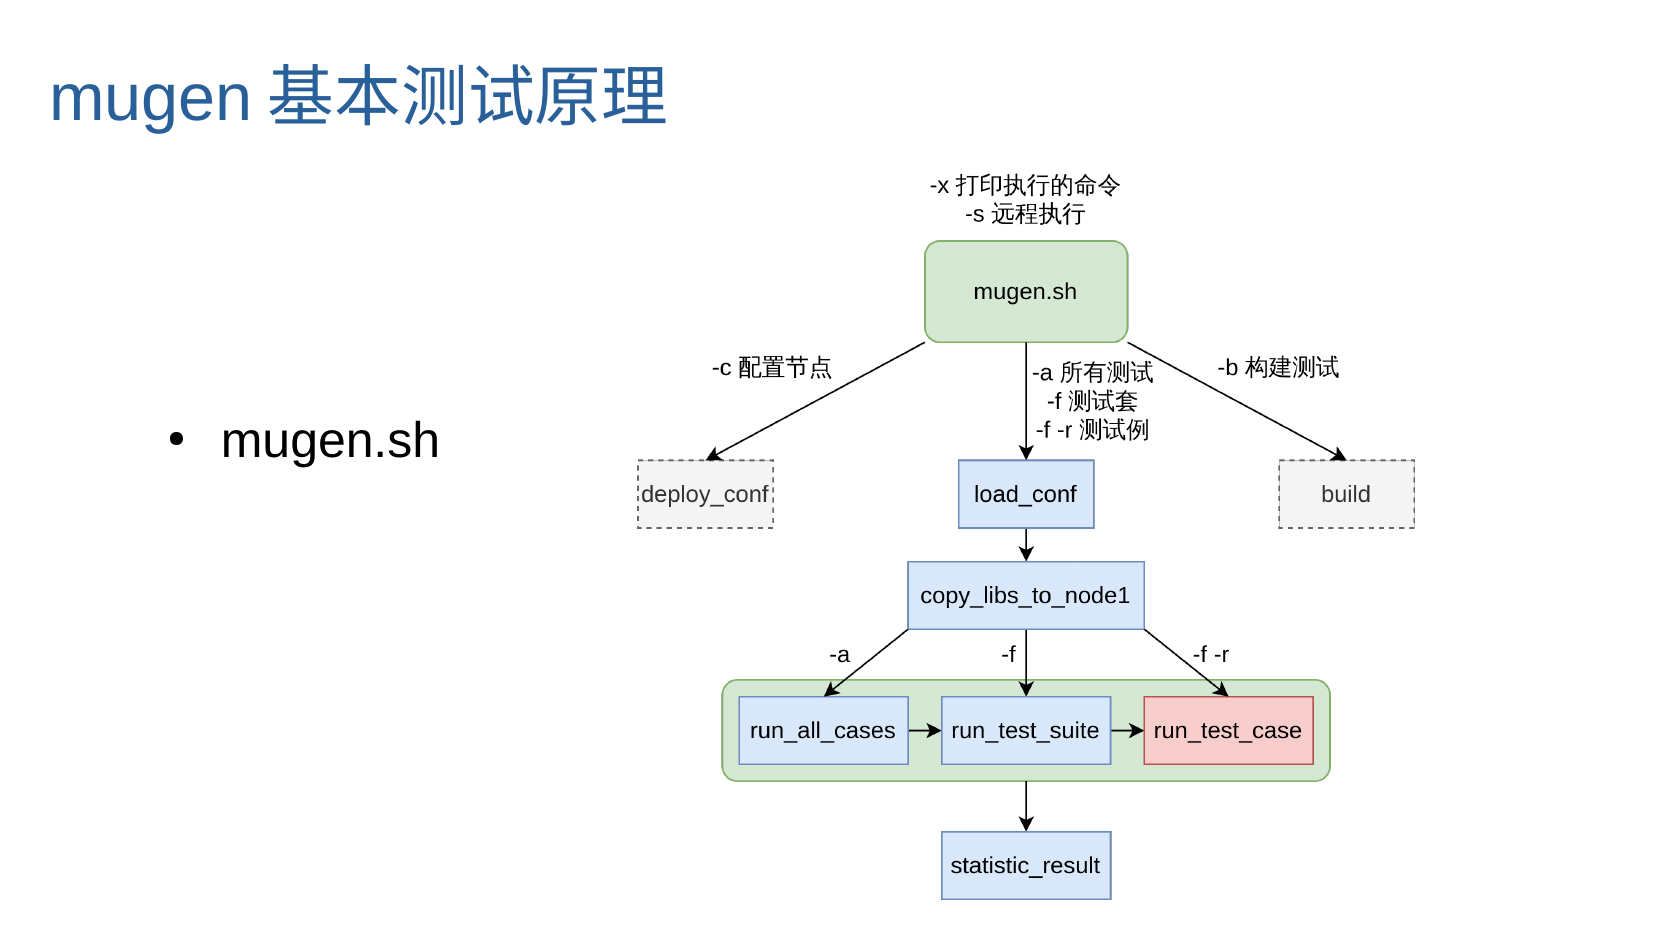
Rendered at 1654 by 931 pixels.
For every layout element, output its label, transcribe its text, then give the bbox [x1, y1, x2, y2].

title mugen基本测试原理 [49, 32, 1538, 151]
picture [637, 169, 1415, 901]
list mugen.sh [150, 412, 451, 488]
